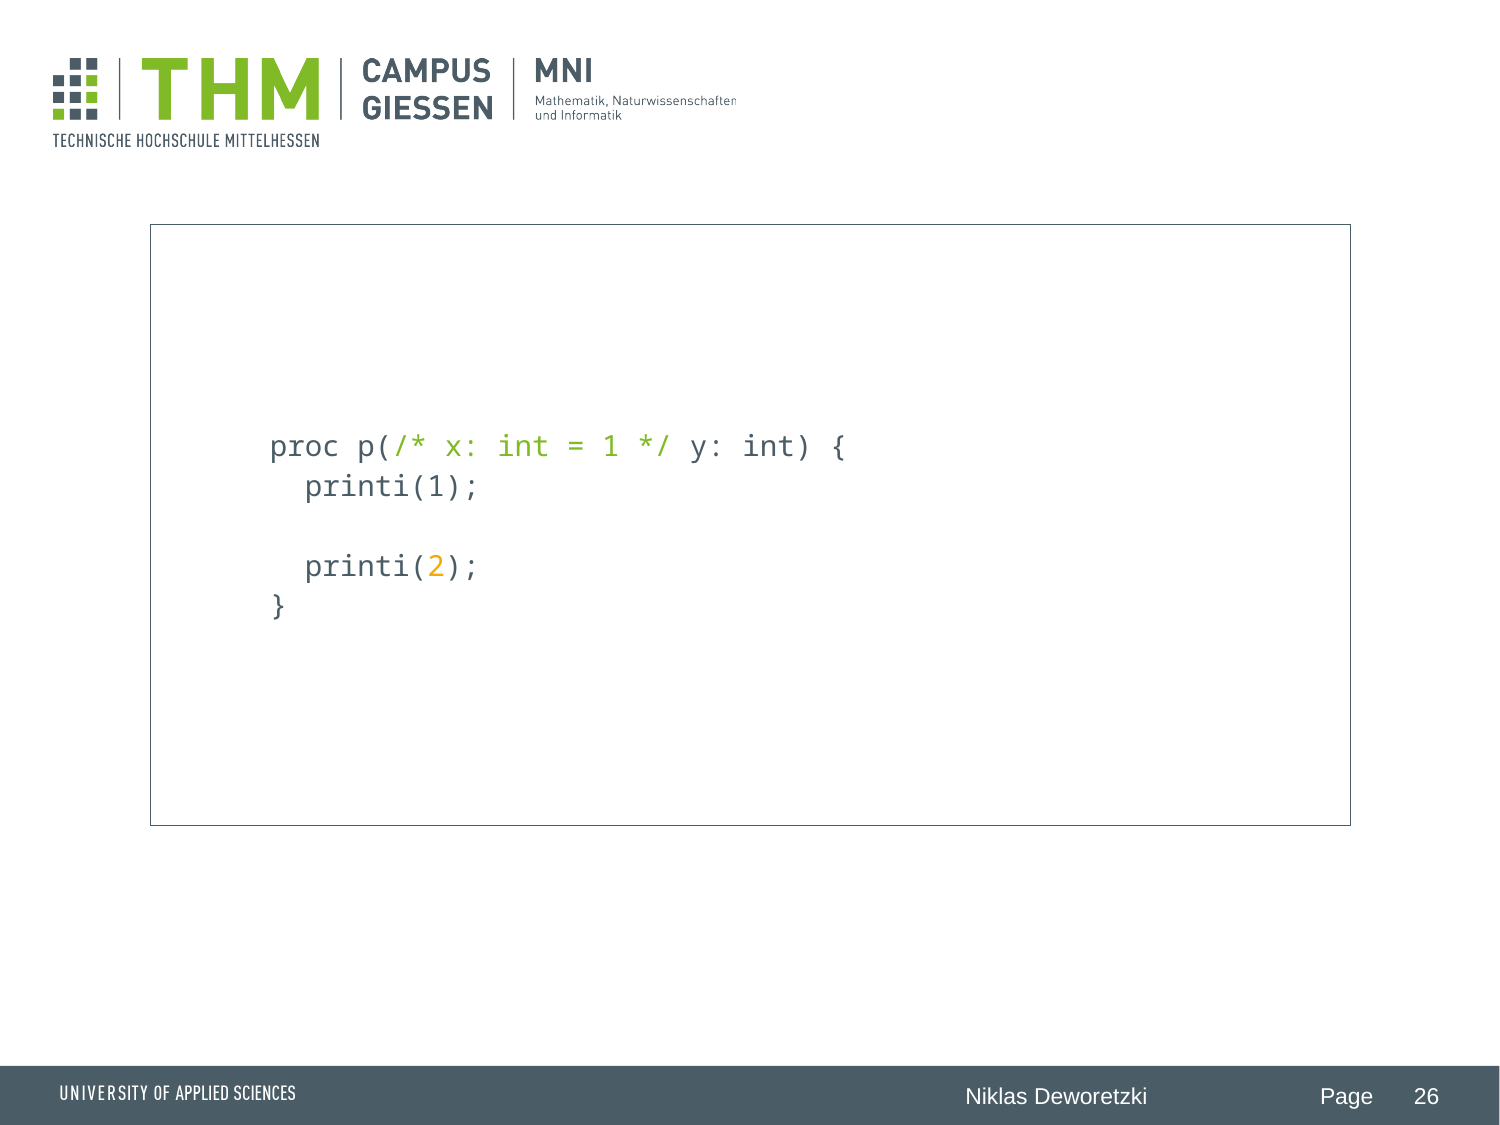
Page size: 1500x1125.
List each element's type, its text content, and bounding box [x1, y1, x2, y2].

slide_number <number> [1376, 1073, 1455, 1118]
picture [59, 1082, 296, 1104]
text_box proc p(/* x: int = 1 */ y: int) { printi(1); printi(2); } [150, 224, 1351, 826]
picture [53, 58, 736, 147]
